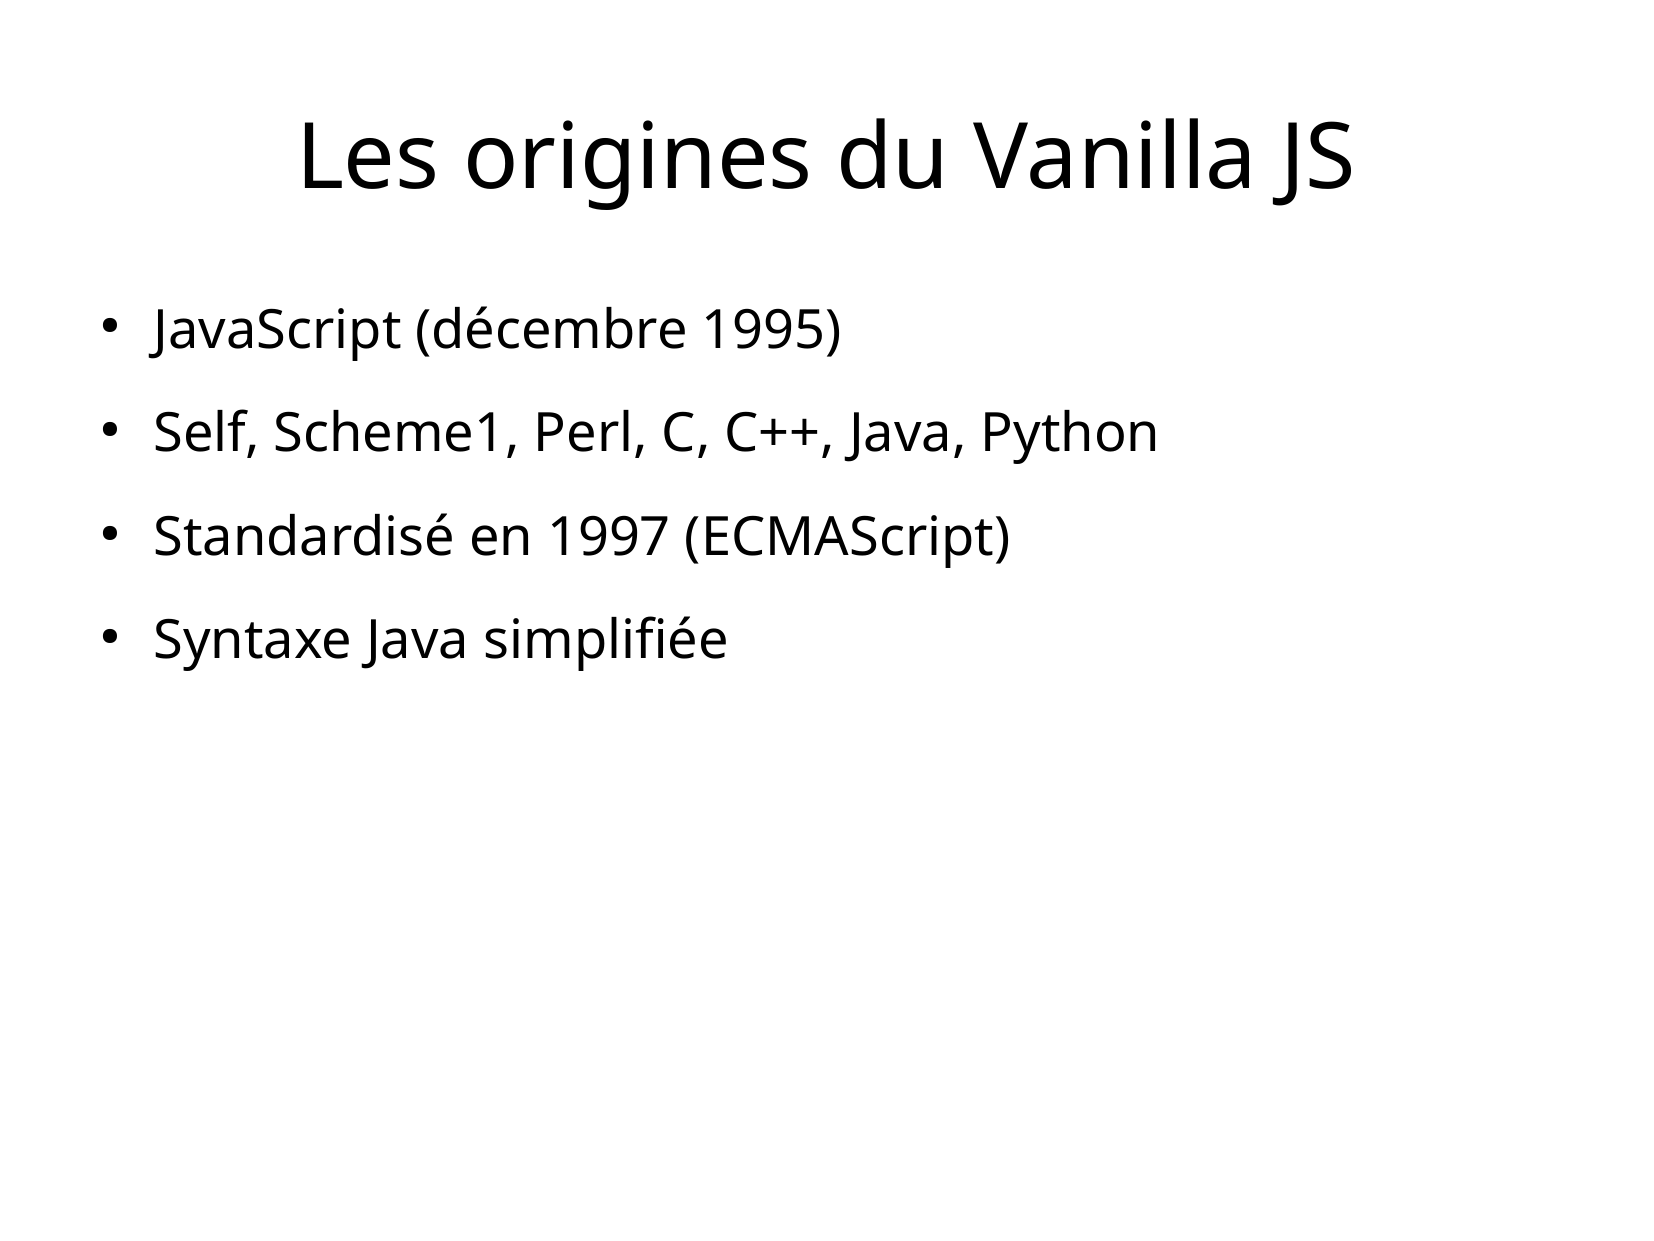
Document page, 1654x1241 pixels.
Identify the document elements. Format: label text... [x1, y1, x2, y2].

title Les origines du Vanilla JS [82, 49, 1571, 257]
list JavaScript (décembre 1995) Self, Scheme1, Perl, C, C++, Java, Python Standardisé en 1997 (ECMAScript) Syntaxe Java simplifiée [82, 290, 1571, 1010]
